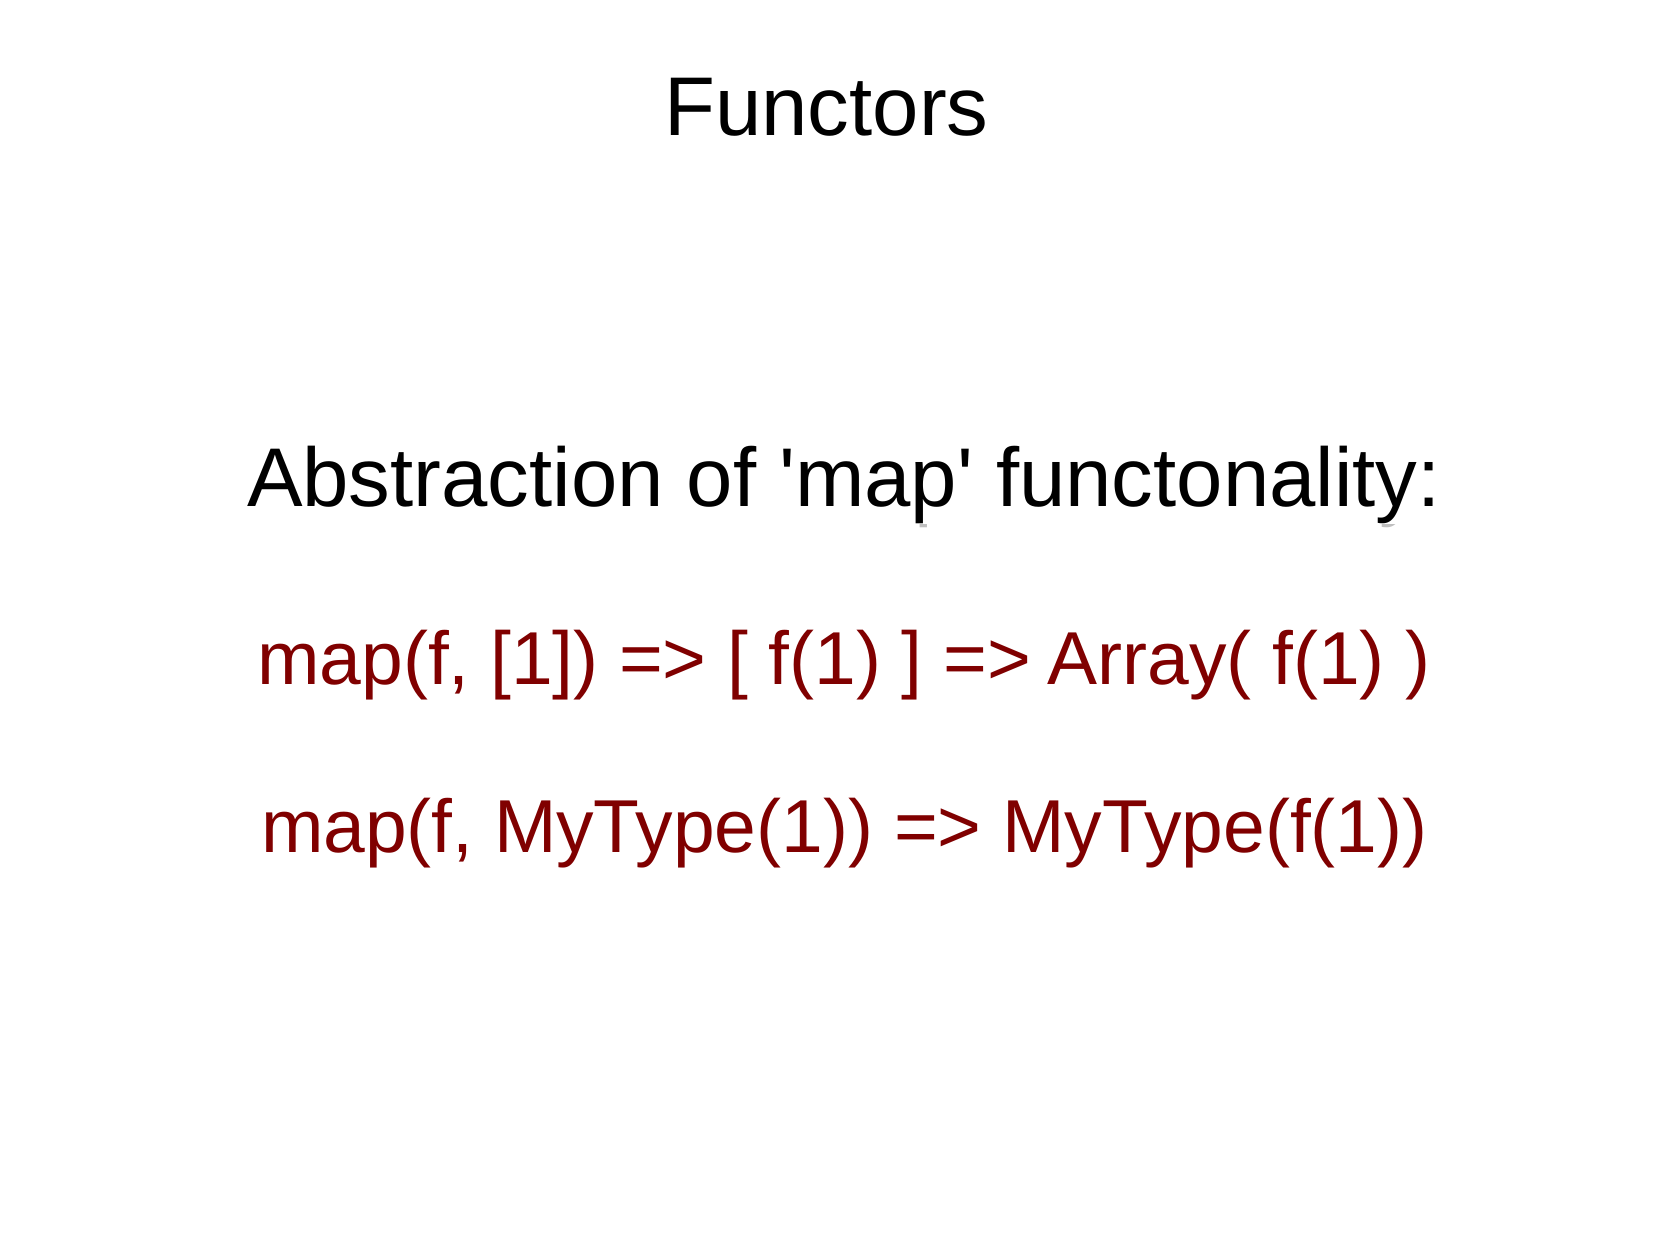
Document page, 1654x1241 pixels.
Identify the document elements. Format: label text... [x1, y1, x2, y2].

title Functors [82, 49, 1571, 257]
subtitle Abstraction of 'map' functonality: map(f, [1]) => [ f(1) ] => Array( f(1) ) map(f, MyType(1)) => MyType(f(1)) [82, 290, 1571, 1010]
